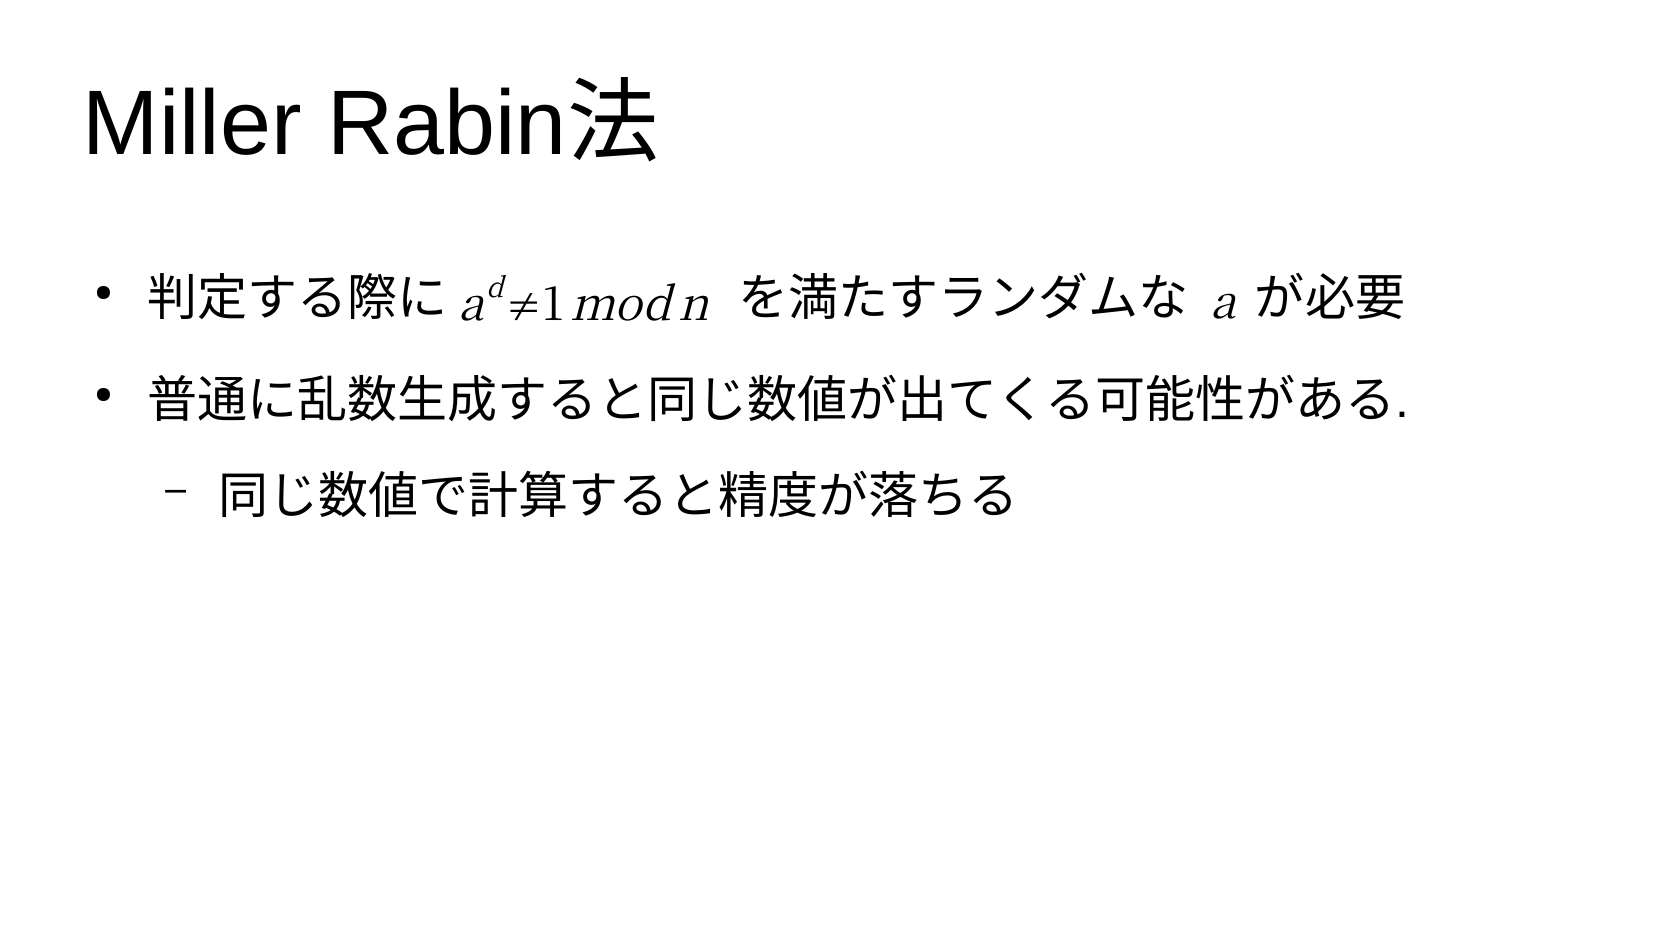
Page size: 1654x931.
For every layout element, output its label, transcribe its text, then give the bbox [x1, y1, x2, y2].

chart [458, 265, 709, 334]
title Miller Rabin法 [82, 37, 1571, 193]
chart [1210, 265, 1329, 325]
list 判定する際に を満たすランダムな が必要 普通に乱数生成すると同じ数値が出てくる可能性がある. 同じ数値で計算すると精度が落ちる [76, 257, 1565, 798]
